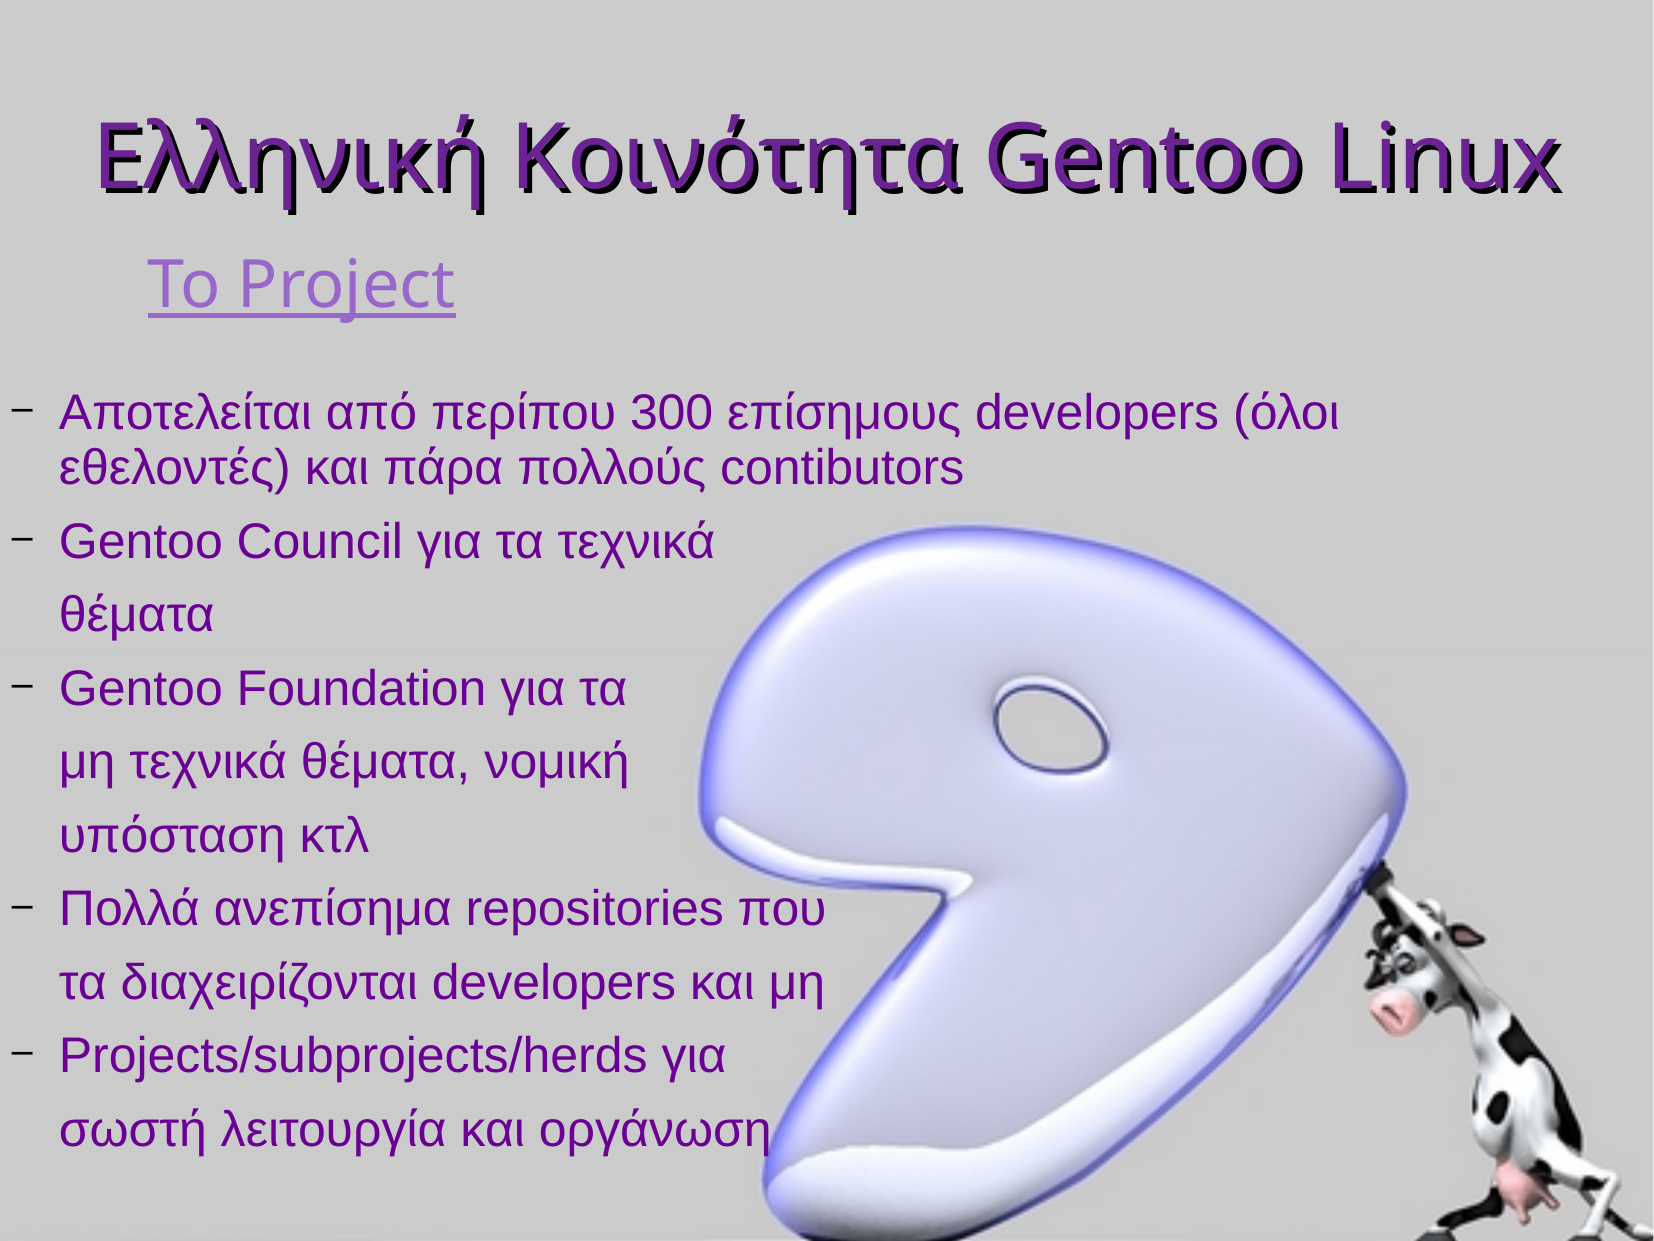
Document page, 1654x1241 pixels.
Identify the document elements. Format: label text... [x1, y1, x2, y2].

title Ελληνική Κοινότητα Gentoo Linux [82, 49, 1572, 257]
list Το Project [147, 236, 739, 331]
picture [0, 0, 1654, 1241]
list Αποτελείται από περίπου 300 επίσημους developers (όλοι εθελοντές) και πάρα πολλούς contibutors Gentoo Council για τα τεχνικά θέματα Gentoo Foundation για τα μη τεχνικά θέματα, νομική υπόσταση κτλ Πολλά ανεπίσημα repositories που τα διαχειρίζονται developers και μη Projects/subprojects/herds για σωστή λειτουργία και οργάνωση [0, 383, 1418, 1203]
